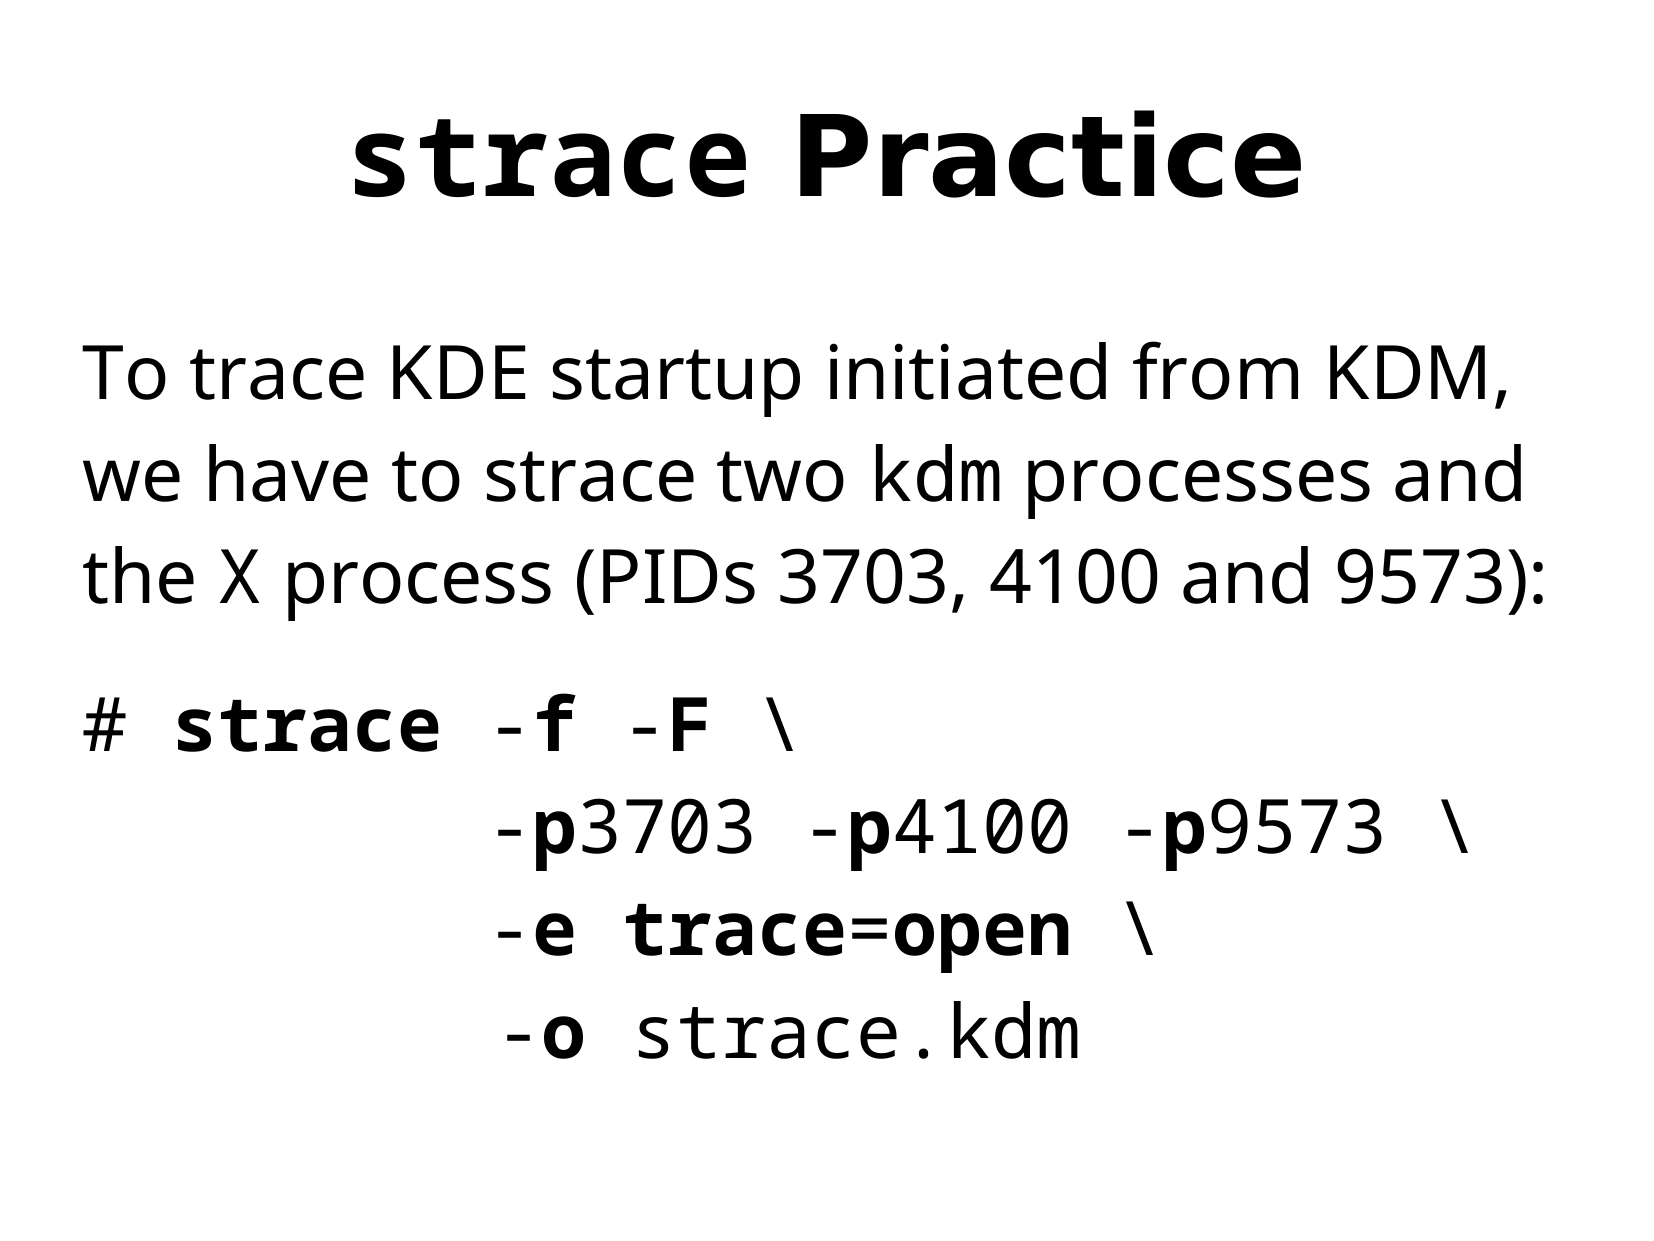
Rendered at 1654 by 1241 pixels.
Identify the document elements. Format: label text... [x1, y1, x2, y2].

title strace Practice [82, 49, 1571, 257]
subtitle To trace KDE startup initiated from KDM, we have to strace two kdm processes and the X process (PIDs 3703, 4100 and 9573): # strace -f -F \ -p3703 -p4100 -p9573 \ -e trace=open \ -o strace.kdm [82, 290, 1571, 1109]
